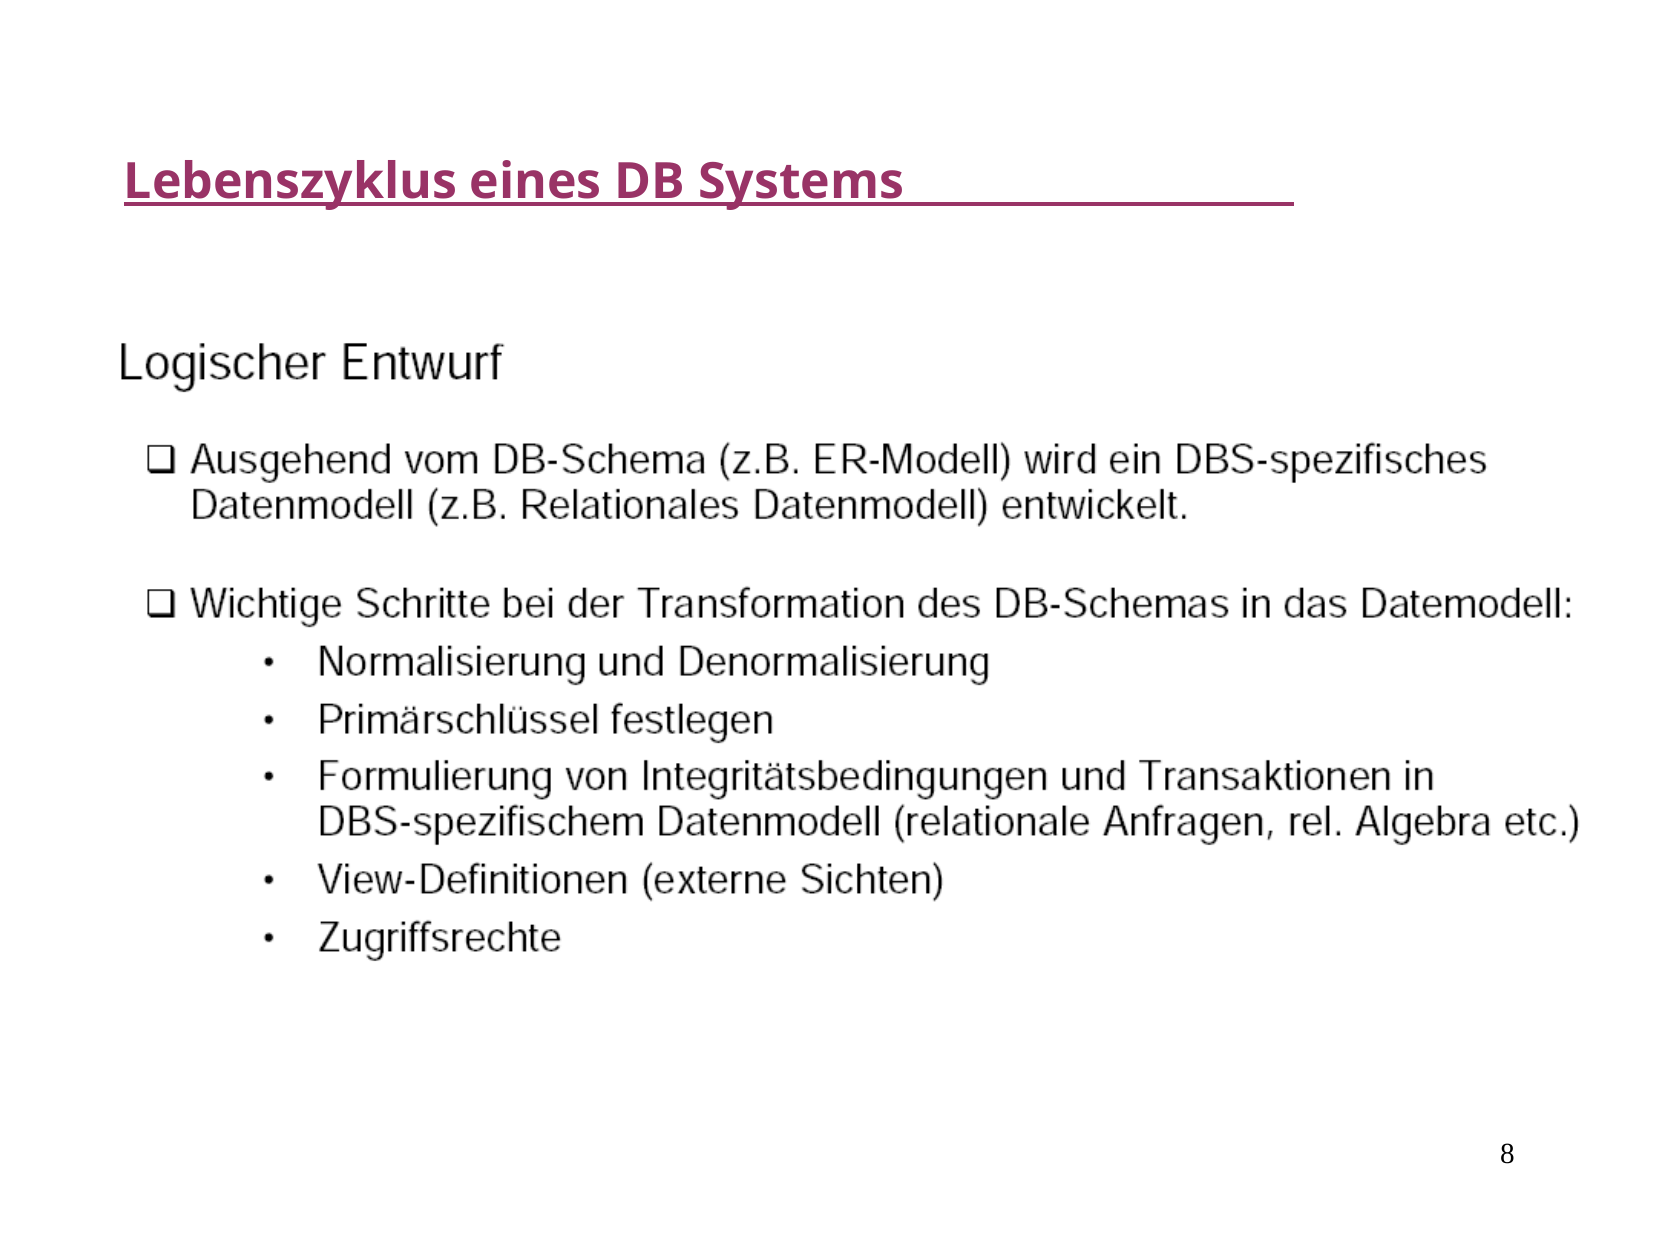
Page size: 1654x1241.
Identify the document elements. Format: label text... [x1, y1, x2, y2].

picture [111, 331, 1607, 983]
title Lebenszyklus eines DB Systems [124, 117, 1530, 241]
